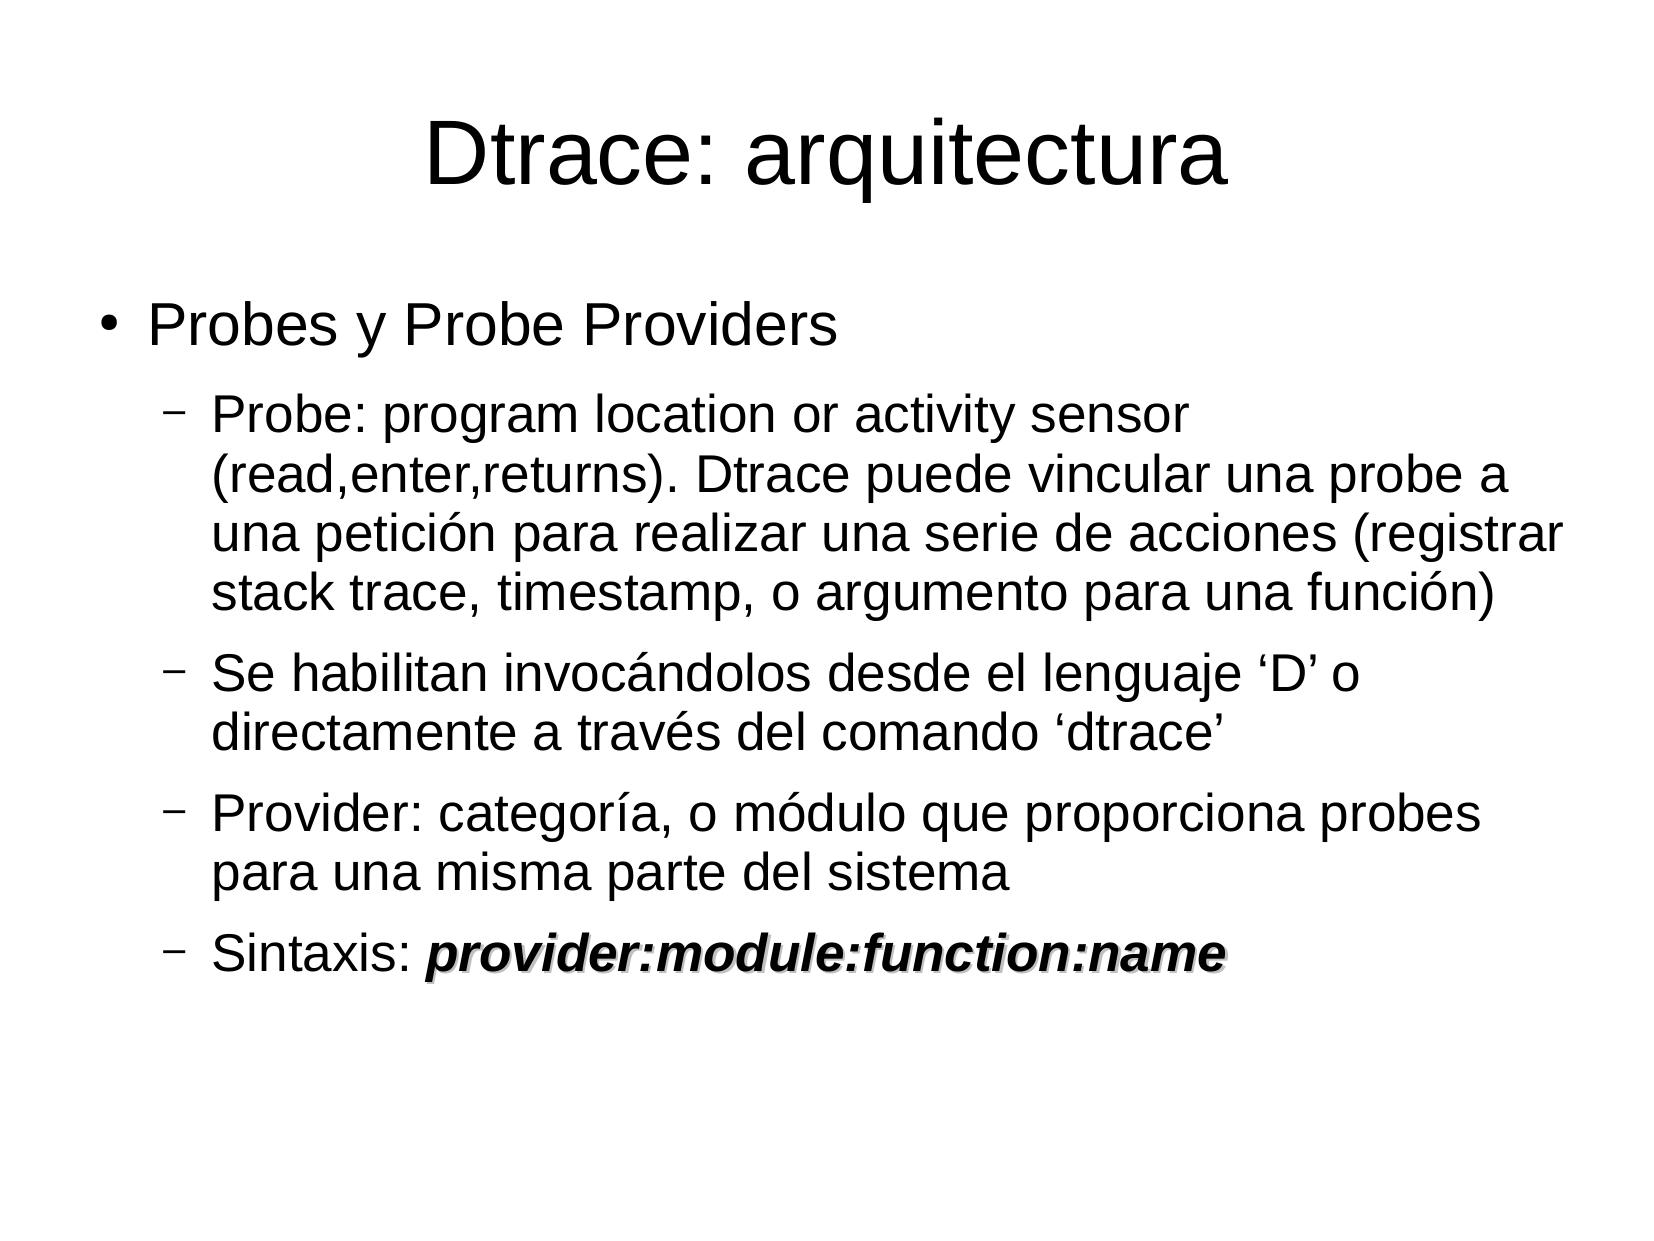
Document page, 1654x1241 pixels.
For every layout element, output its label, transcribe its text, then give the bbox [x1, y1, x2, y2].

title Dtrace: arquitectura [82, 49, 1571, 257]
list Probes y Probe Providers Probe: program location or activity sensor (read,enter,returns). Dtrace puede vincular una probe a una petición para realizar una serie de acciones (registrar stack trace, timestamp, o argumento para una función) Se habilitan invocándolos desde el lenguaje ‘D’ o directamente a través del comando ‘dtrace’ Provider: categoría, o módulo que proporciona probes para una misma parte del sistema Sintaxis: provider:module:function:name [82, 290, 1571, 1010]
